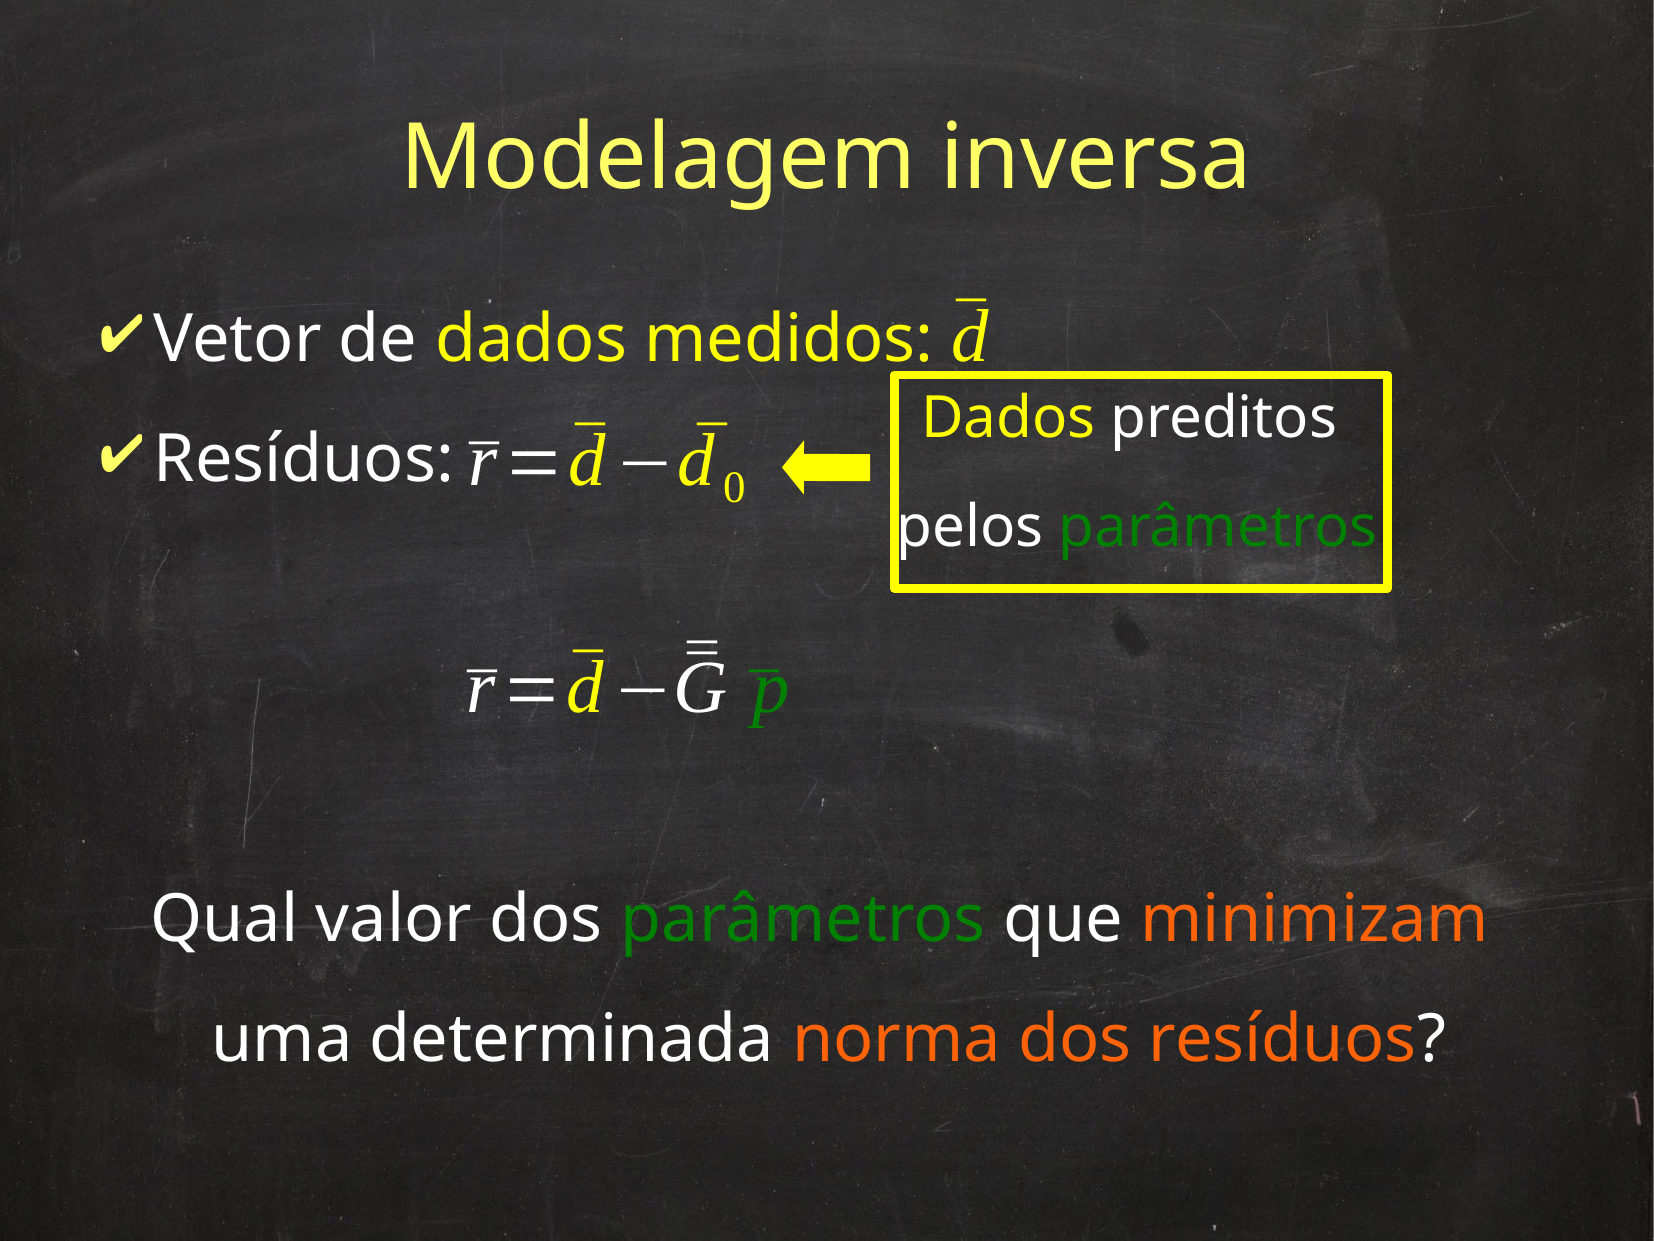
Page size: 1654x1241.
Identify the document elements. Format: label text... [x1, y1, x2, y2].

text_box [781, 440, 871, 495]
list Qual valor dos parâmetros que minimizam uma determinada norma dos resíduos? [82, 825, 1576, 1201]
list Dados preditos pelos parâmetros [803, 375, 1471, 638]
picture [0, 0, 1654, 1241]
chart [456, 637, 796, 730]
list Vetor de dados medidos: Resíduos: [82, 290, 1126, 825]
list Dados preditos pelos parâmetros [899, 379, 1383, 584]
chart [942, 294, 997, 371]
chart [459, 418, 753, 513]
title Modelagem inversa [82, 56, 1571, 250]
